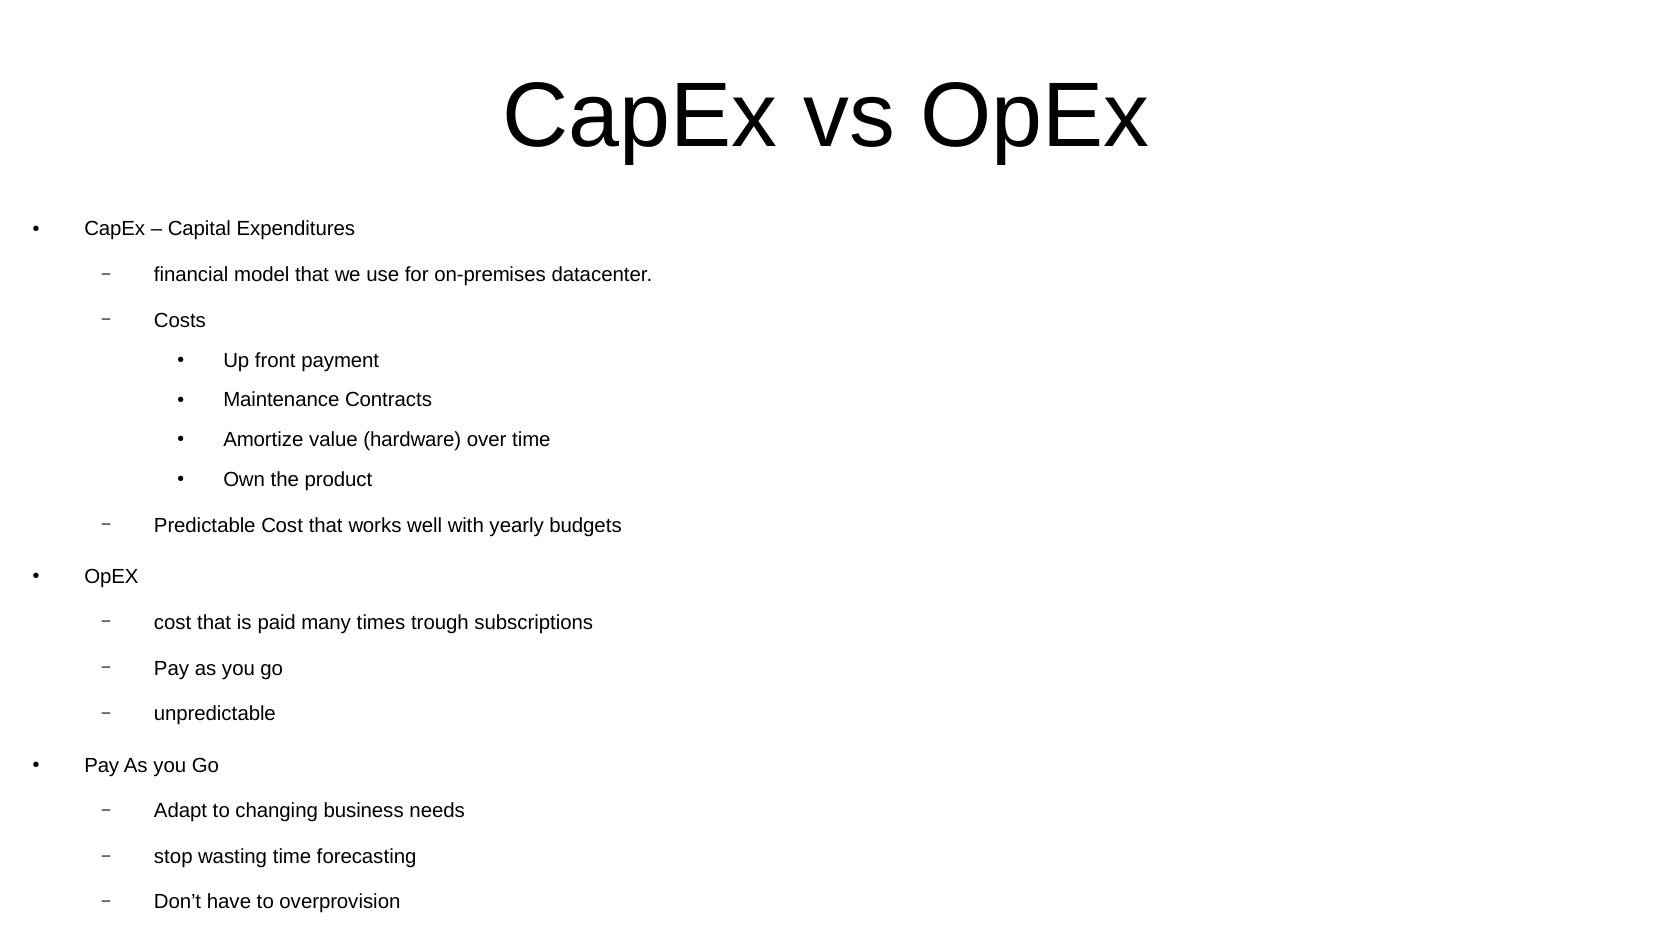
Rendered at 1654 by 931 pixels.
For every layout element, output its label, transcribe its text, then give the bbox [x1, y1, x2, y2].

list CapEx – Capital Expenditures financial model that we use for on-premises datacenter. Costs Up front payment Maintenance Contracts Amortize value (hardware) over time Own the product Predictable Cost that works well with yearly budgets OpEX cost that is paid many times trough subscriptions Pay as you go unpredictable Pay As you Go Adapt to changing business needs stop wasting time forecasting Don’t have to overprovision [15, 217, 1571, 916]
title CapEx vs OpEx [82, 37, 1571, 193]
